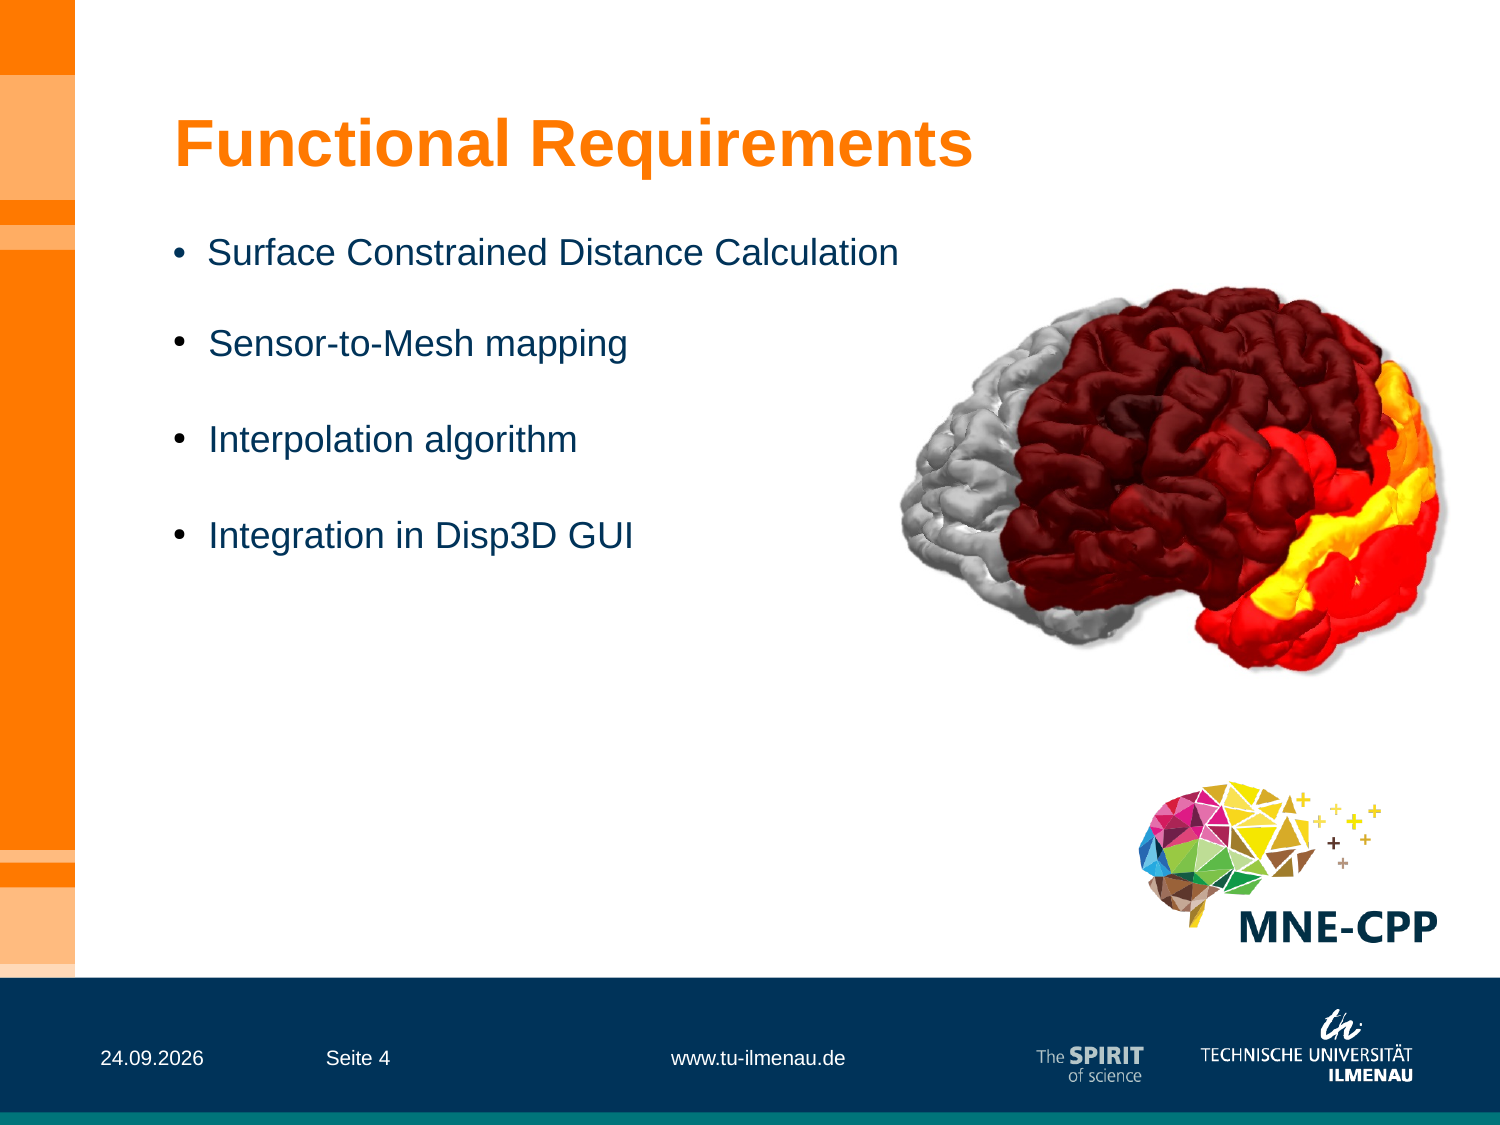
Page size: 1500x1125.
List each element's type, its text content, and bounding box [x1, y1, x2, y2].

picture [1033, 1040, 1147, 1085]
picture [875, 283, 1453, 709]
picture [1074, 755, 1500, 969]
slide_number 03.05.2017 [100, 1037, 276, 1088]
text_box • Surface Constrained Distance Calculation Sensor-to-Mesh mapping Interpolation algorithm Integration in Disp3D GUI [158, 224, 1394, 614]
slide_number Seite <Foliennummer> [289, 1037, 427, 1088]
footer www.tu-ilmenau.de [644, 1037, 858, 1088]
picture [1200, 1009, 1413, 1082]
text_box Functional Requirements [174, 99, 1413, 188]
